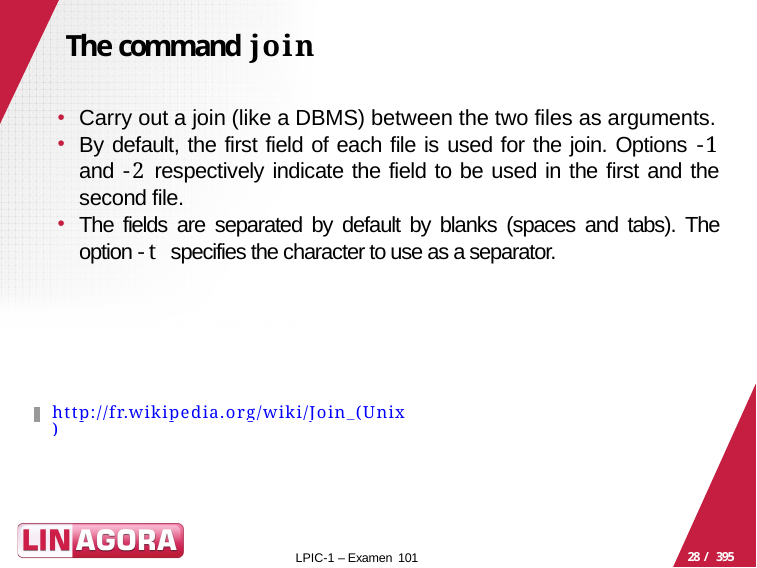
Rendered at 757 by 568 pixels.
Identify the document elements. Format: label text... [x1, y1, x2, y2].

text_box <numéro> / 395 [683, 549, 747, 568]
text_box The command join [63, 26, 697, 103]
text_box [17, 520, 184, 562]
text_box LPIC-1 – Examen 101 [293, 549, 420, 568]
picture [0, 0, 352, 352]
text_box http://fr.wikipedia.org/wiki/Join_(Unix) [50, 401, 408, 424]
text_box Carry out a join (like a DBMS) between the two files as arguments. By default, the first field of each file is used for the join. Options -1 and -2 respectively indicate the field to be used in the first and the second file. The fields are separated by default by blanks (spaces and tabs). The option -t specifies the character to use as a separator. [55, 103, 721, 329]
